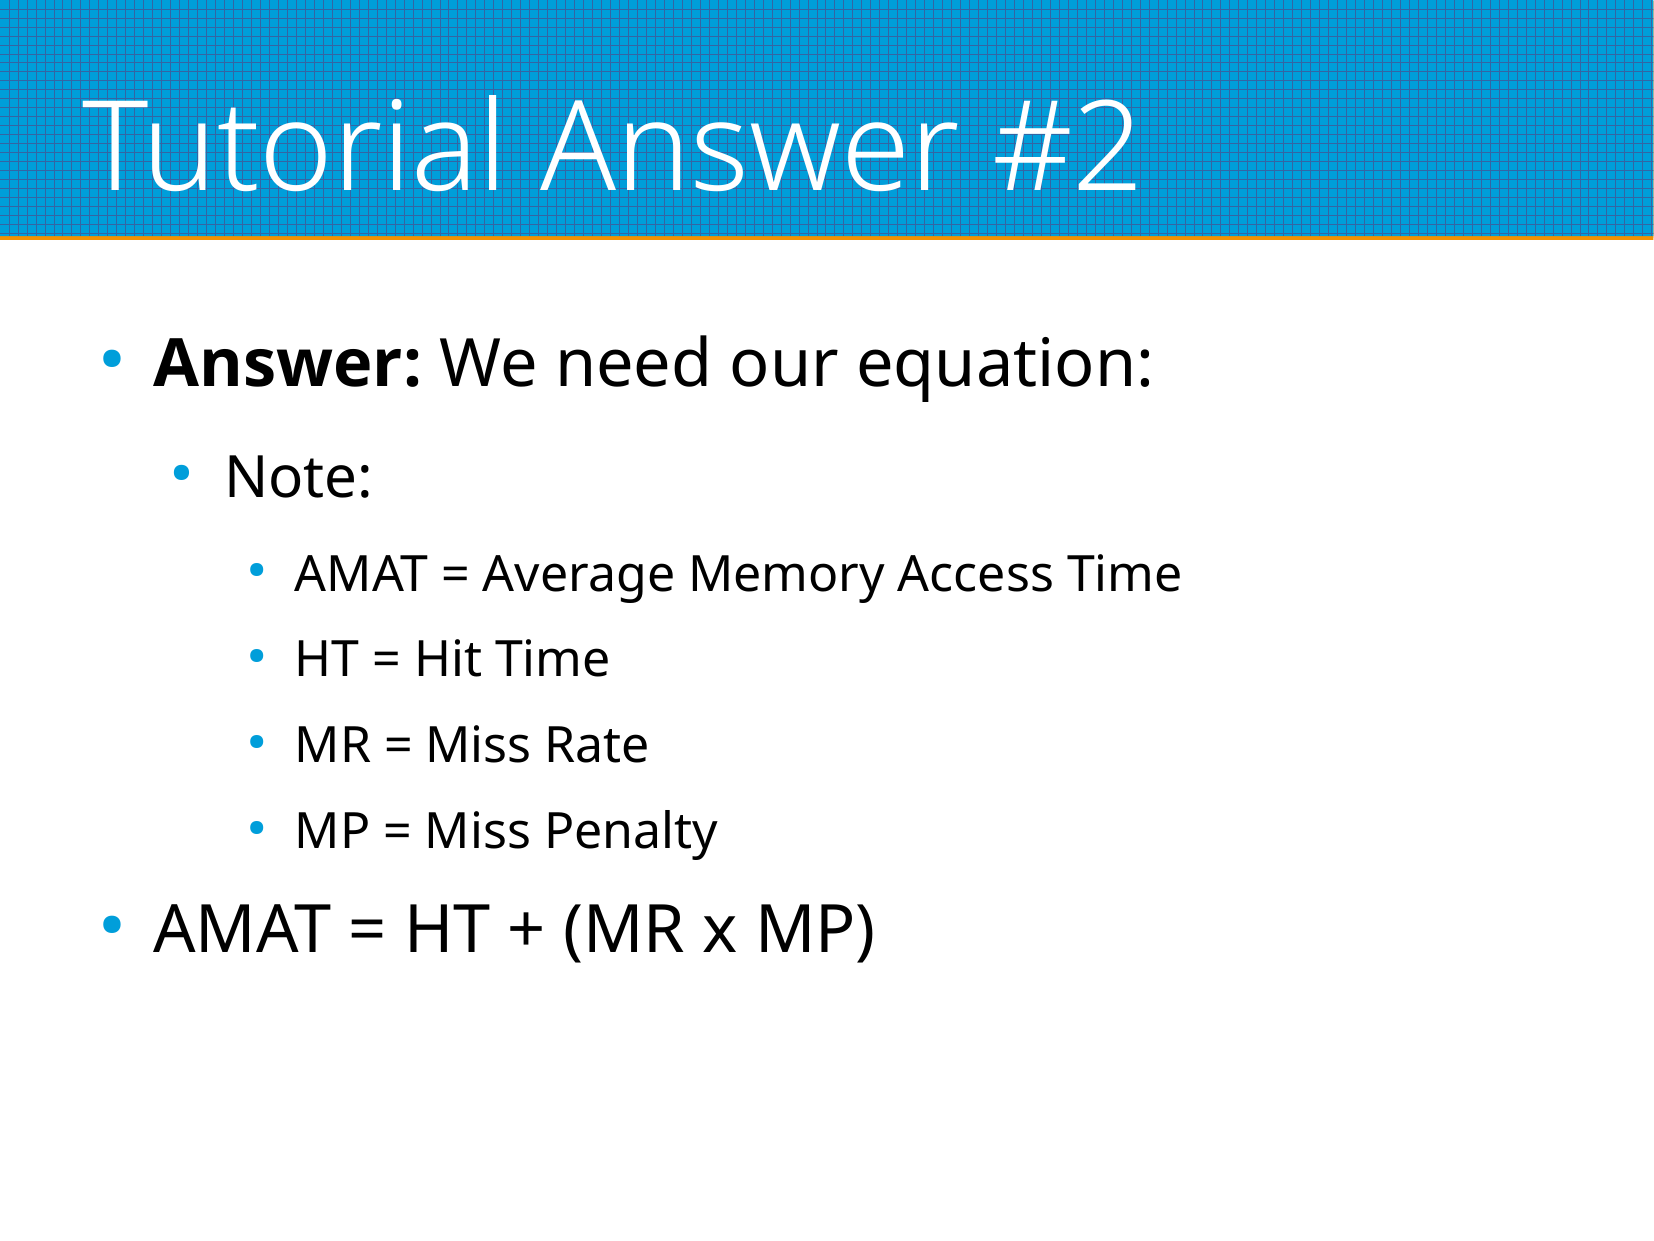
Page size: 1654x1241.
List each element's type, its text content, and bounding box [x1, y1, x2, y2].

list Answer: We need our equation: Note: AMAT = Average Memory Access Time HT = Hit Time MR = Miss Rate MP = Miss Penalty AMAT = HT + (MR x MP) [82, 314, 1563, 1093]
title Tutorial Answer #2 [82, 19, 1571, 227]
